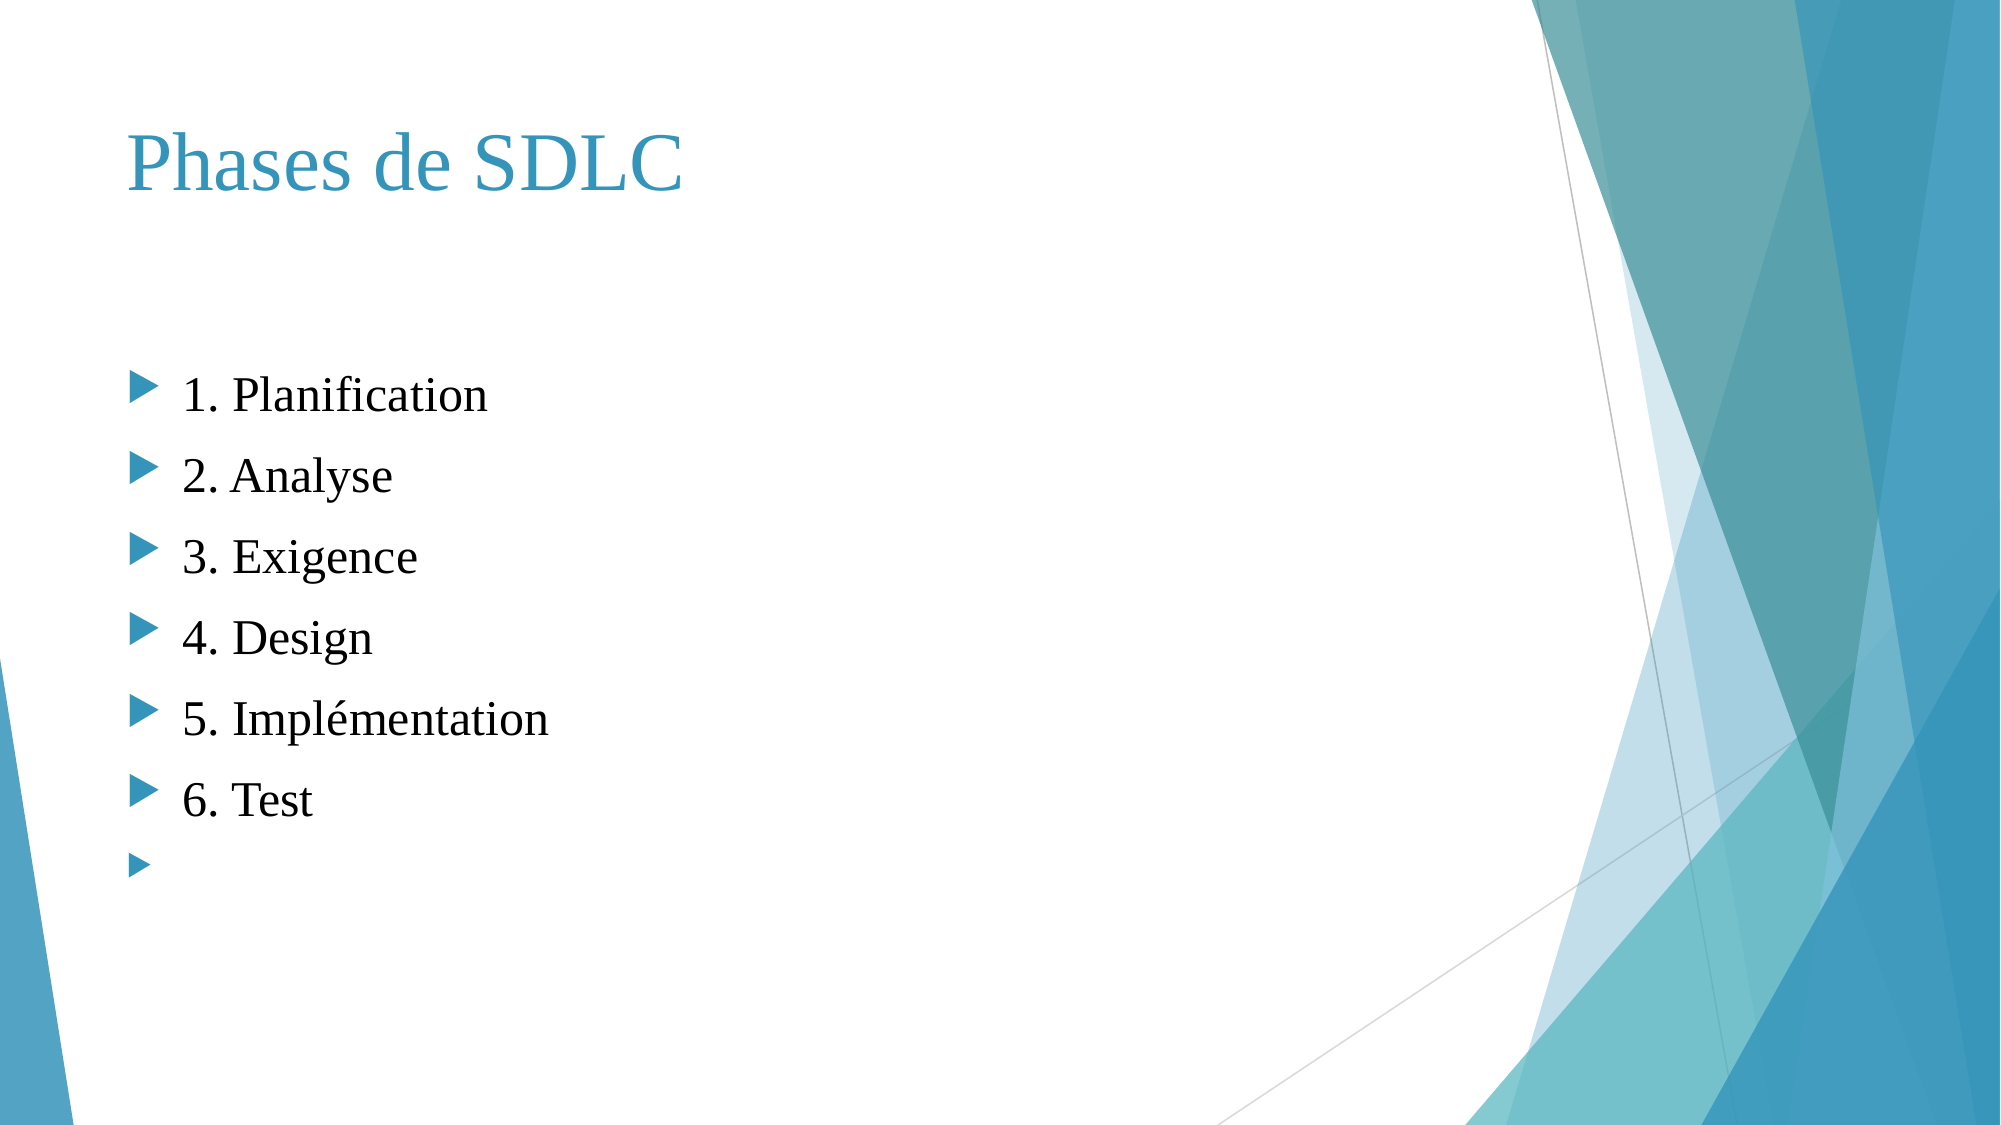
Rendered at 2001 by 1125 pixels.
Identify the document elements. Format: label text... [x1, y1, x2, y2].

list 1. Planification 2. Analyse 3. Exigence 4. Design 5. Implémentation 6. Test [111, 354, 1522, 992]
title Phases de SDLC [111, 99, 1522, 317]
